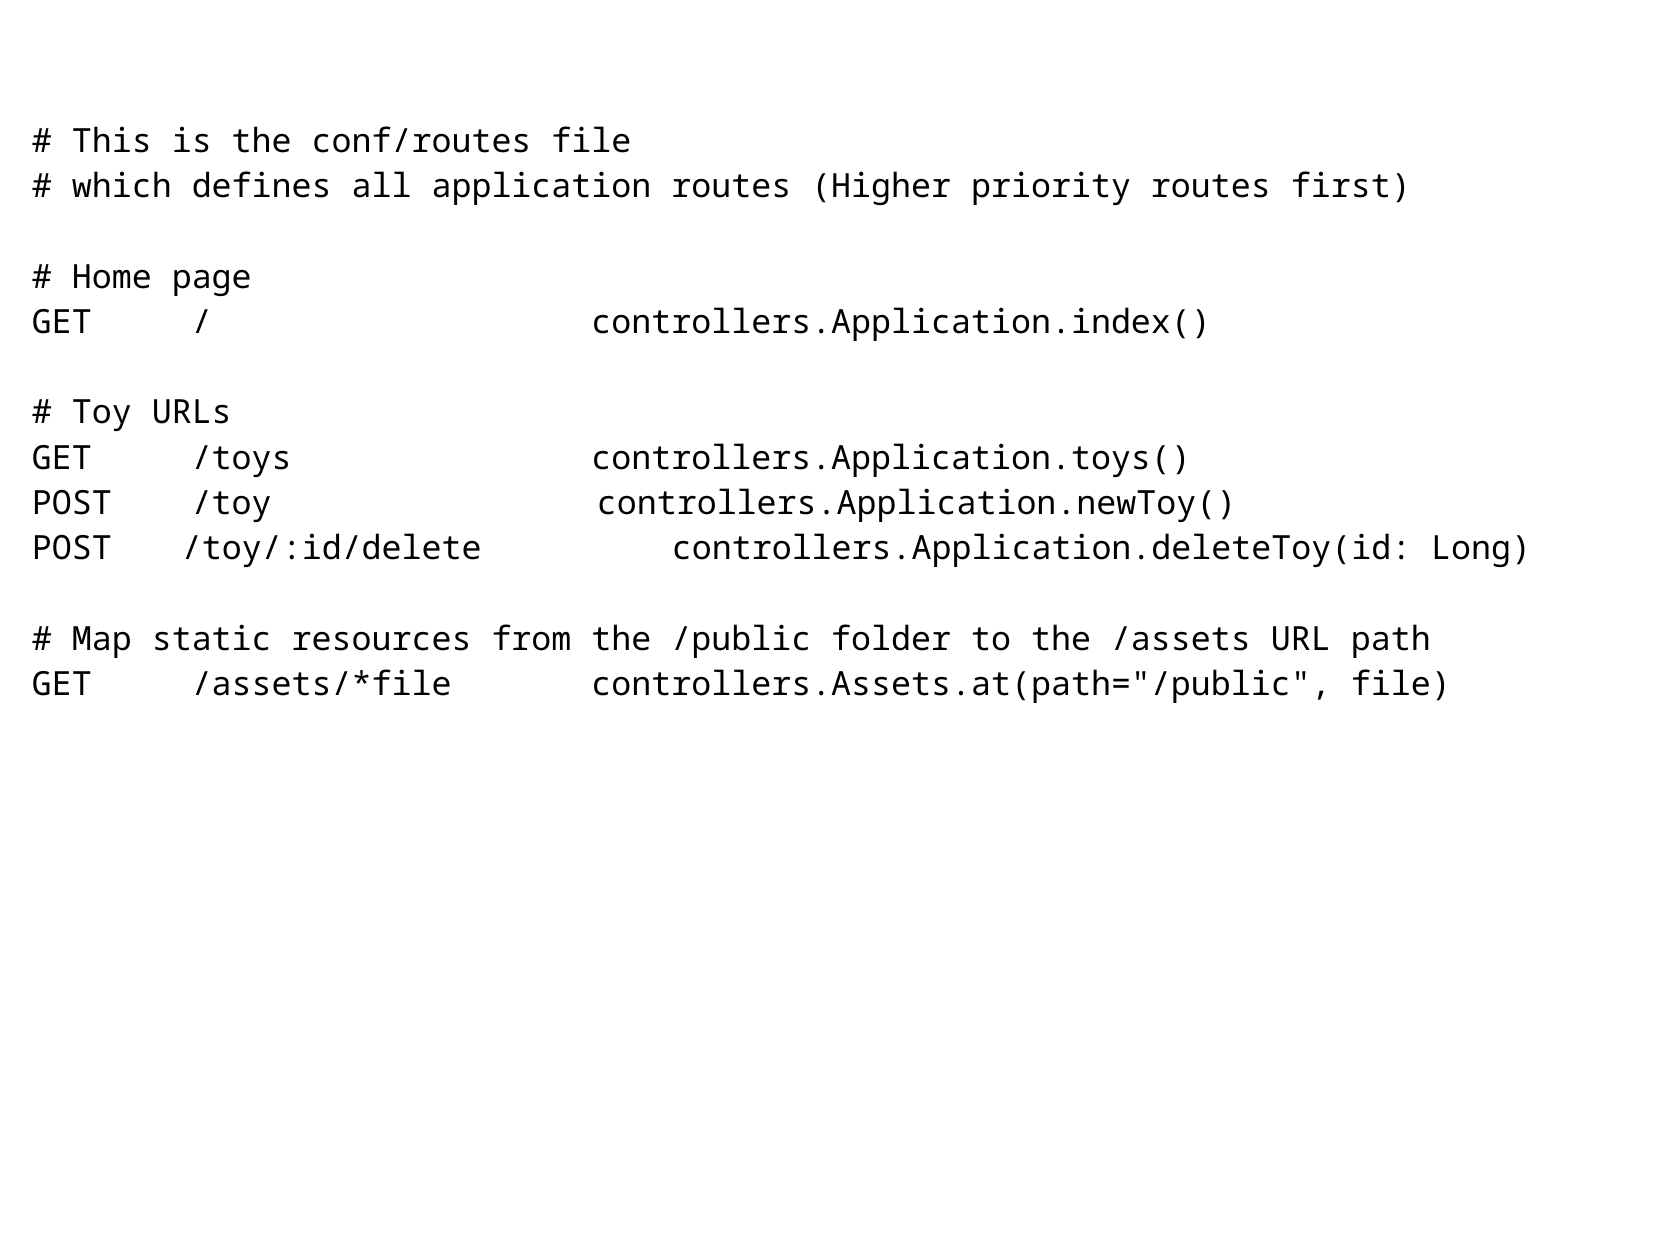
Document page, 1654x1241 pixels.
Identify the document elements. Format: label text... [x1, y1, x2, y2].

text_box # This is the conf/routes file # which defines all application routes (Higher priority routes first) # Home page GET / controllers.Application.index() # Toy URLs GET /toys controllers.Application.toys() POST /toy controllers.Application.newToy() POST /toy/:id/delete controllers.Application.deleteToy(id: Long) # Map static resources from the /public folder to the /assets URL path GET /assets/*file controllers.Assets.at(path="/public", file) [17, 109, 1563, 1198]
